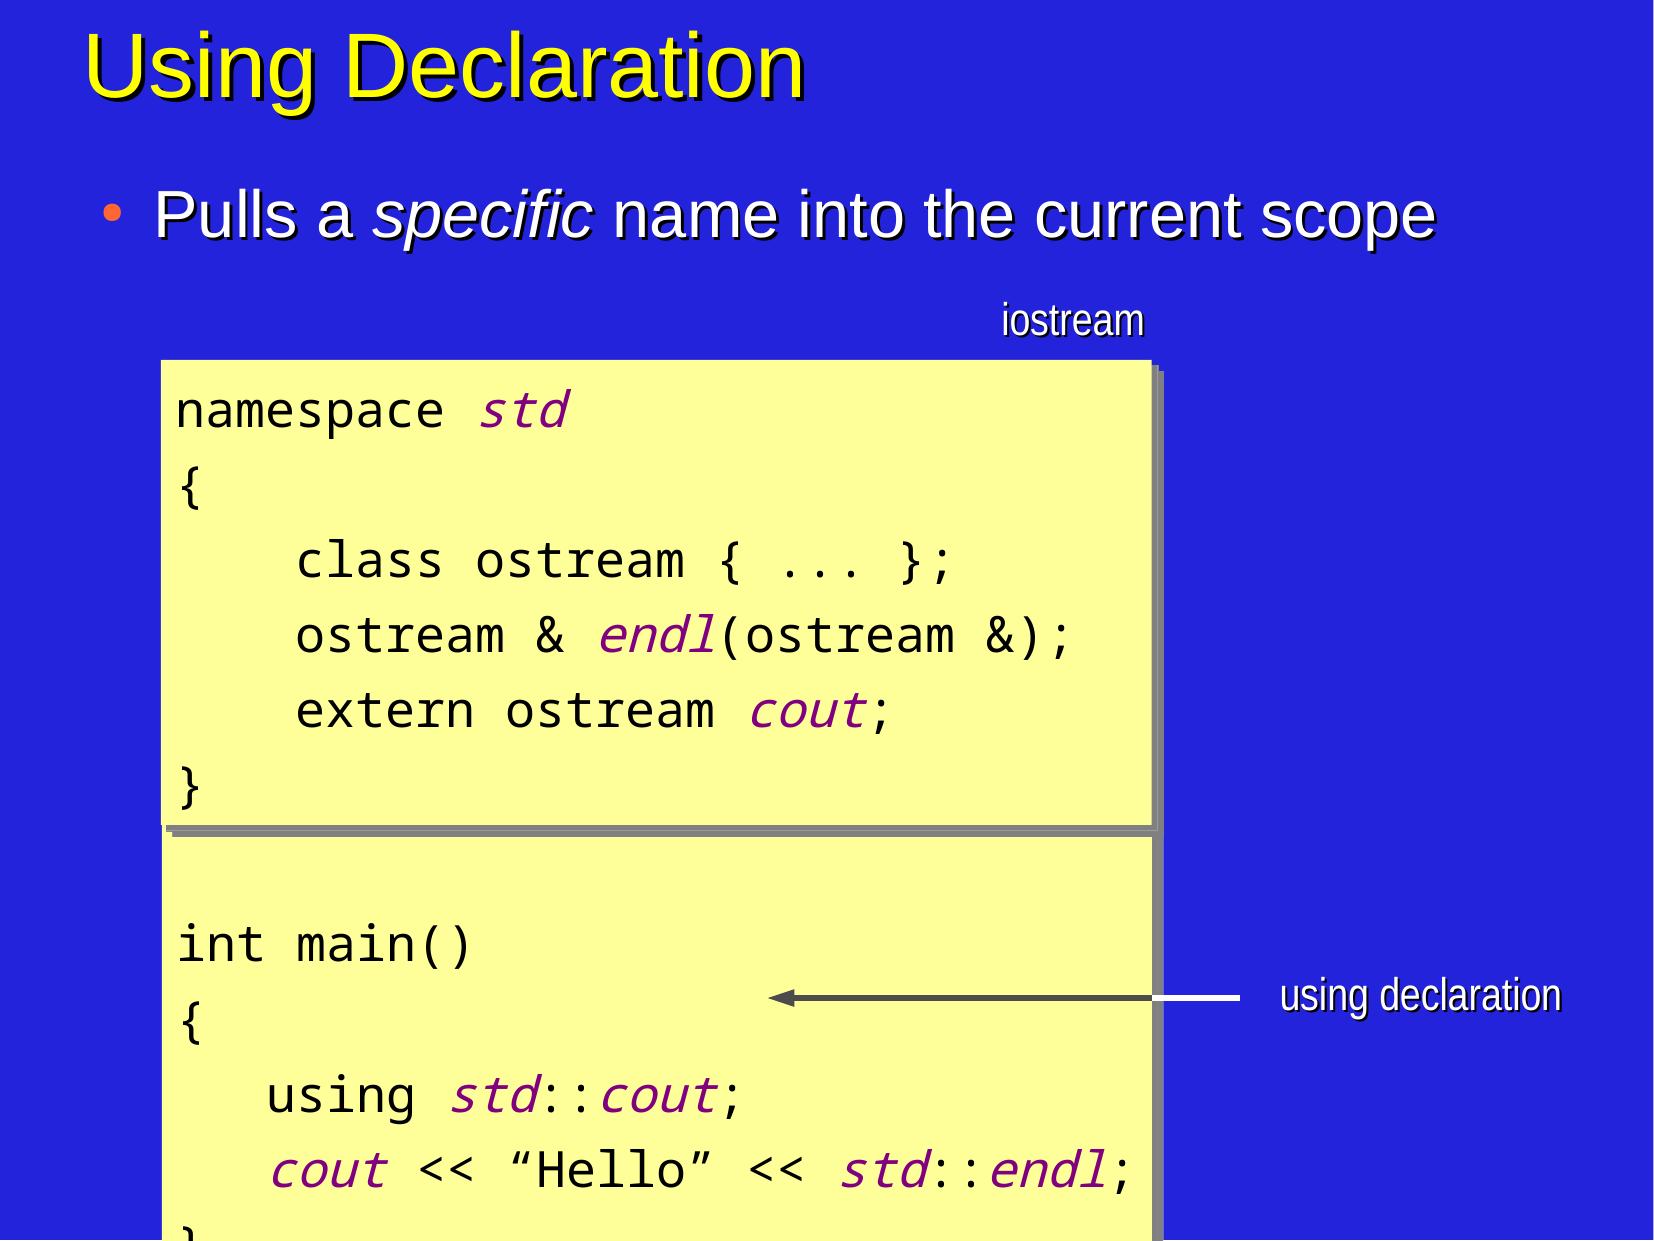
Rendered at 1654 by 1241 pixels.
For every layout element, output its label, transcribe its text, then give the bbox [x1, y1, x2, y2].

text_box using declaration [1264, 956, 1654, 1027]
text_box #include <iostream> int main() { using std::cout; cout << “Hello” << std::endl; } [161, 825, 1152, 1241]
list Pulls a specific name into the current scope [82, 177, 1571, 1182]
text_box namespace std { class ostream { ... }; ostream & endl(ostream &); extern ostream cout; } [160, 359, 1152, 825]
title Using Declaration [82, 2, 1571, 130]
text_box iostream [986, 281, 1225, 353]
